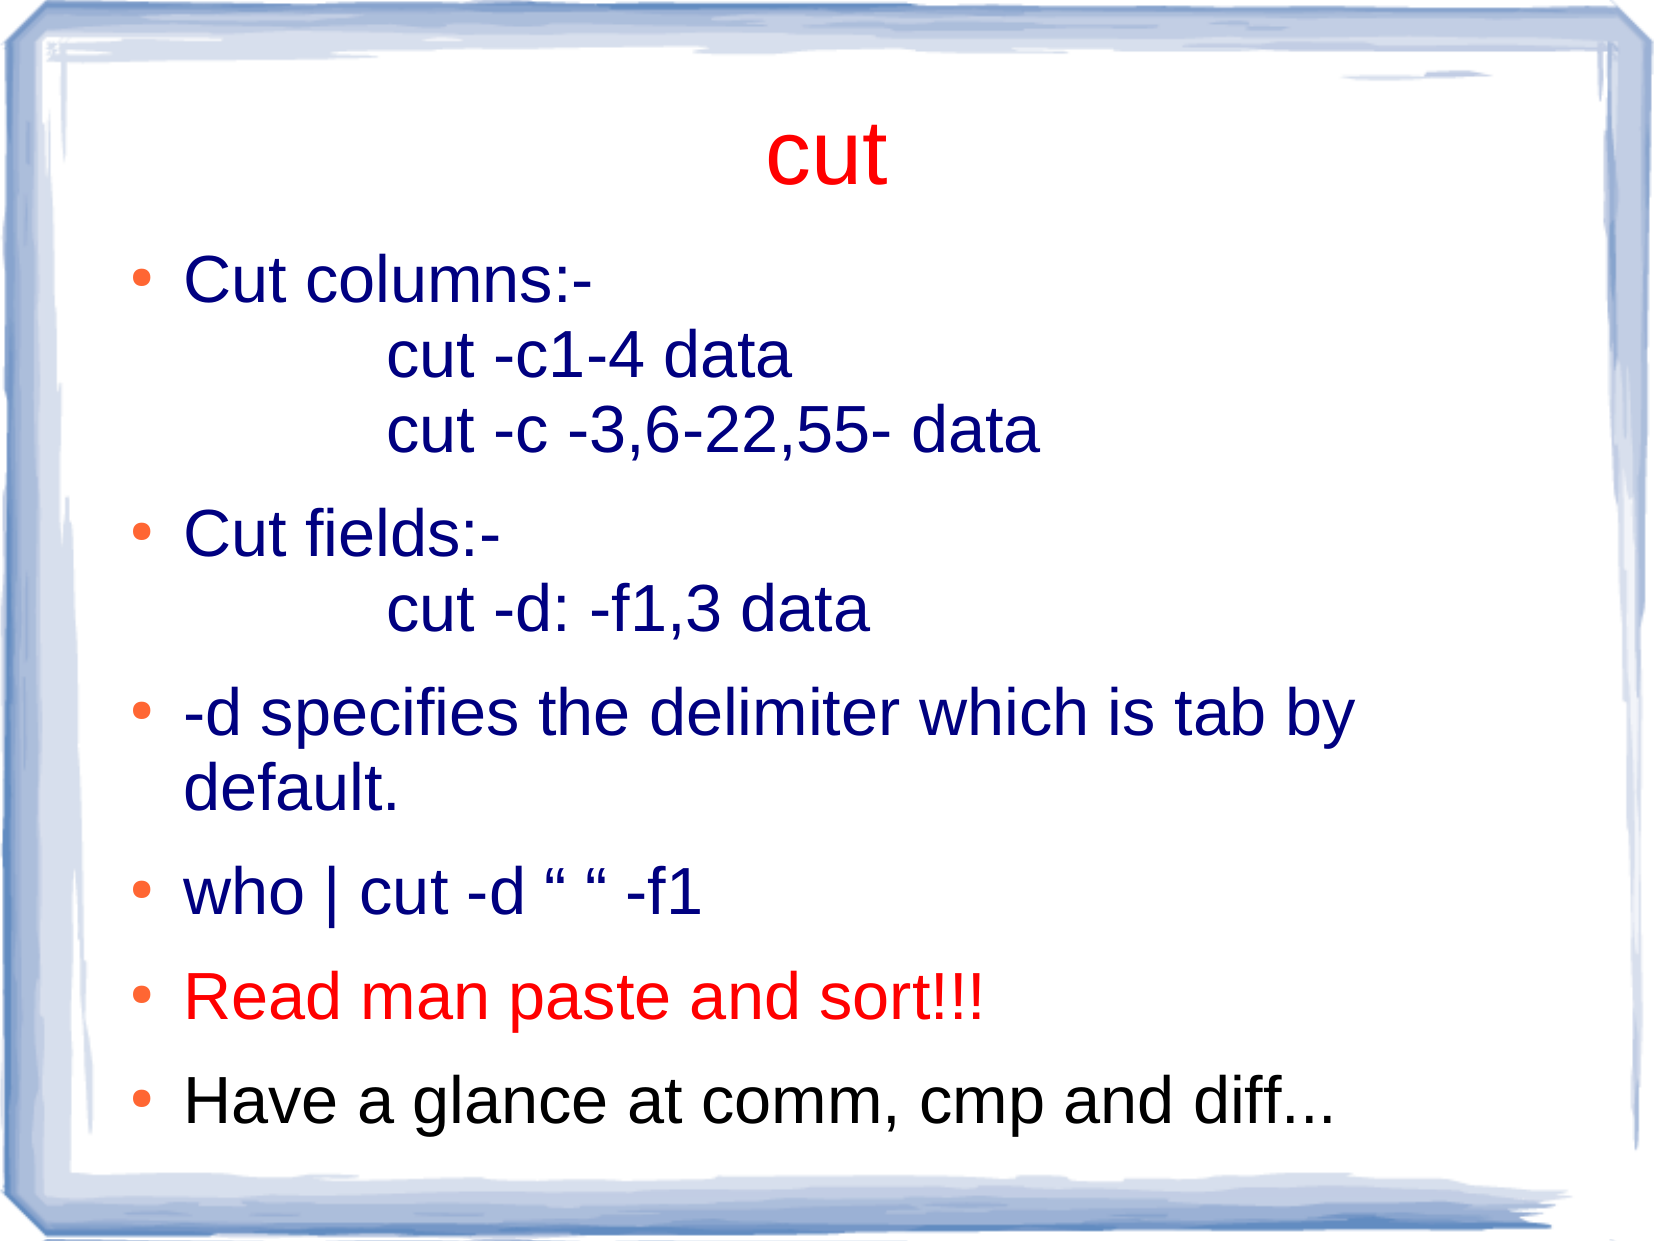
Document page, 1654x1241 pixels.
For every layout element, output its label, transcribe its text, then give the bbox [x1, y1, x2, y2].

list Cut columns:- cut -c1-4 data cut -c -3,6-22,55- data Cut fields:- cut -d: -f1,3 data -d specifies the delimiter which is tab by default. who | cut -d “ “ -f1 Read man paste and sort!!! Have a glance at comm, cmp and diff... [112, 242, 1565, 1138]
picture [0, 0, 1654, 1241]
title cut [82, 56, 1571, 250]
